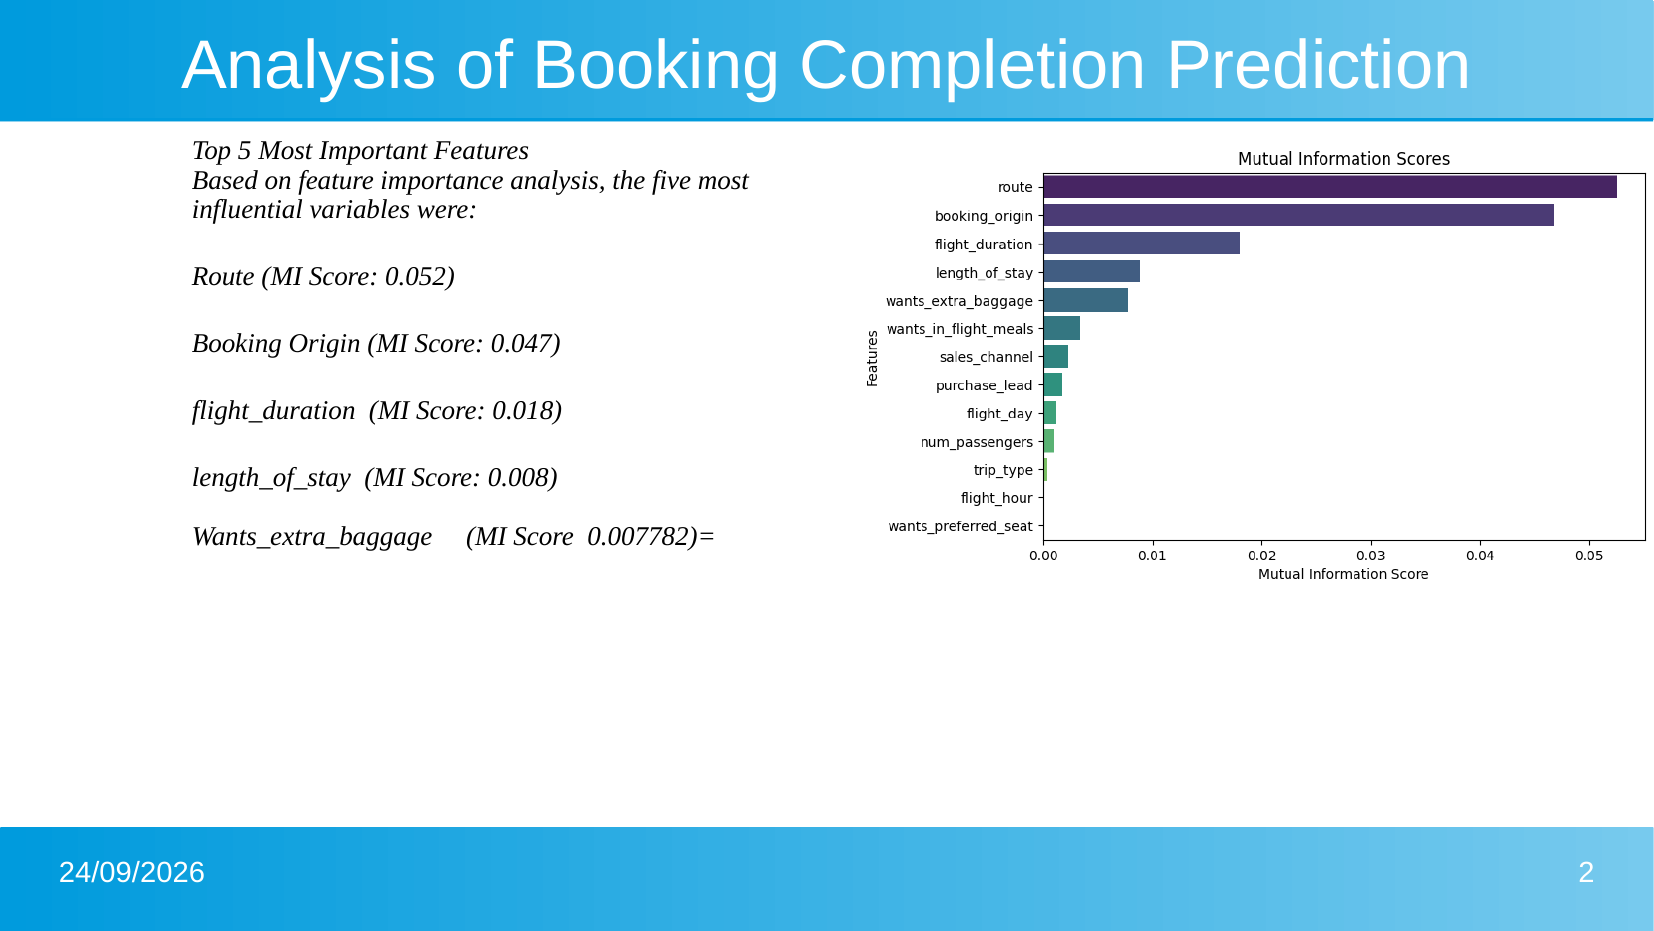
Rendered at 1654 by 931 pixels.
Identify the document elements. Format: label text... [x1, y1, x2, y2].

title Analysis of Booking Completion Prediction [0, 0, 1654, 134]
text_box Top 5 Most Important Features Based on feature importance analysis, the five most influential variables were: Route (MI Score: 0.052) Booking Origin (MI Score: 0.047) flight_duration (MI Score: 0.018) length_of_stay (MI Score: 0.008) Wants_extra_baggage (MI Score 0.007782)= [177, 128, 827, 782]
picture [856, 141, 1654, 591]
